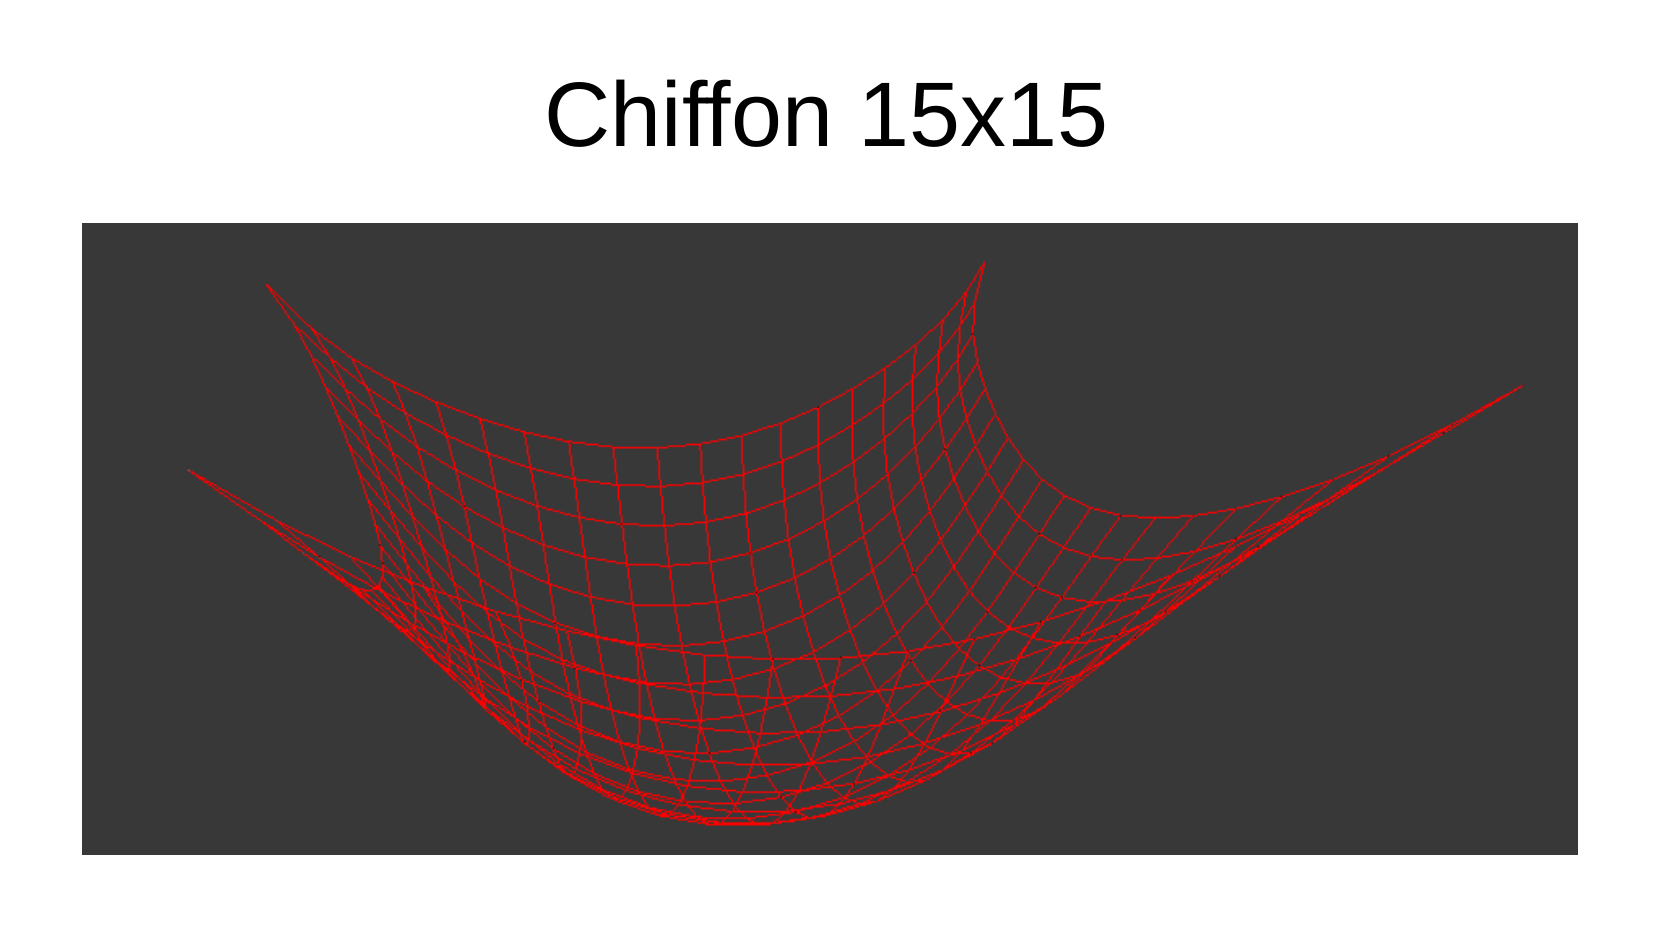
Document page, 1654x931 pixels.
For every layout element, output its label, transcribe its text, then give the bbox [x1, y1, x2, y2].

title Chiffon 15x15 [82, 37, 1571, 193]
picture [82, 223, 1578, 856]
